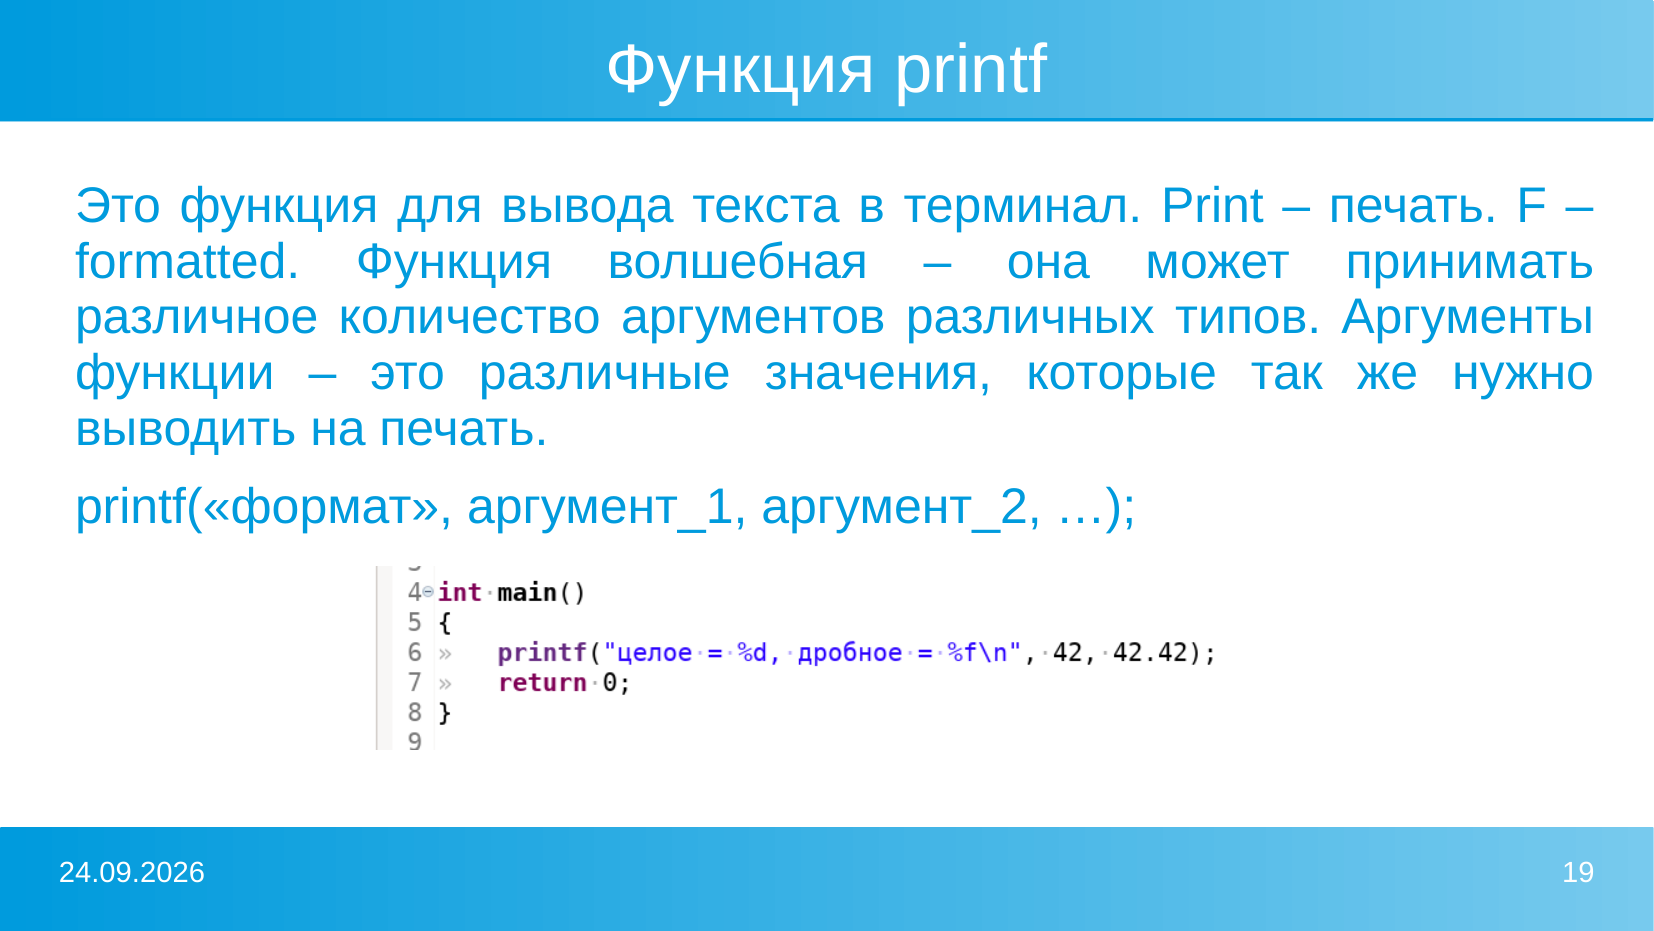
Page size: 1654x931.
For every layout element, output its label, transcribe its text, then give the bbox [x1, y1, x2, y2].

list Это функция для вывода текста в терминал. Print – печать. F – formatted. Функция волшебная – она может принимать различное количество аргументов различных типов. Аргументы функции – это различные значения, которые так же нужно выводить на печать. printf(«формат», аргумент_1, аргумент_2, …); [75, 177, 1595, 563]
title Функция printf [59, 29, 1595, 108]
picture [375, 566, 1273, 751]
